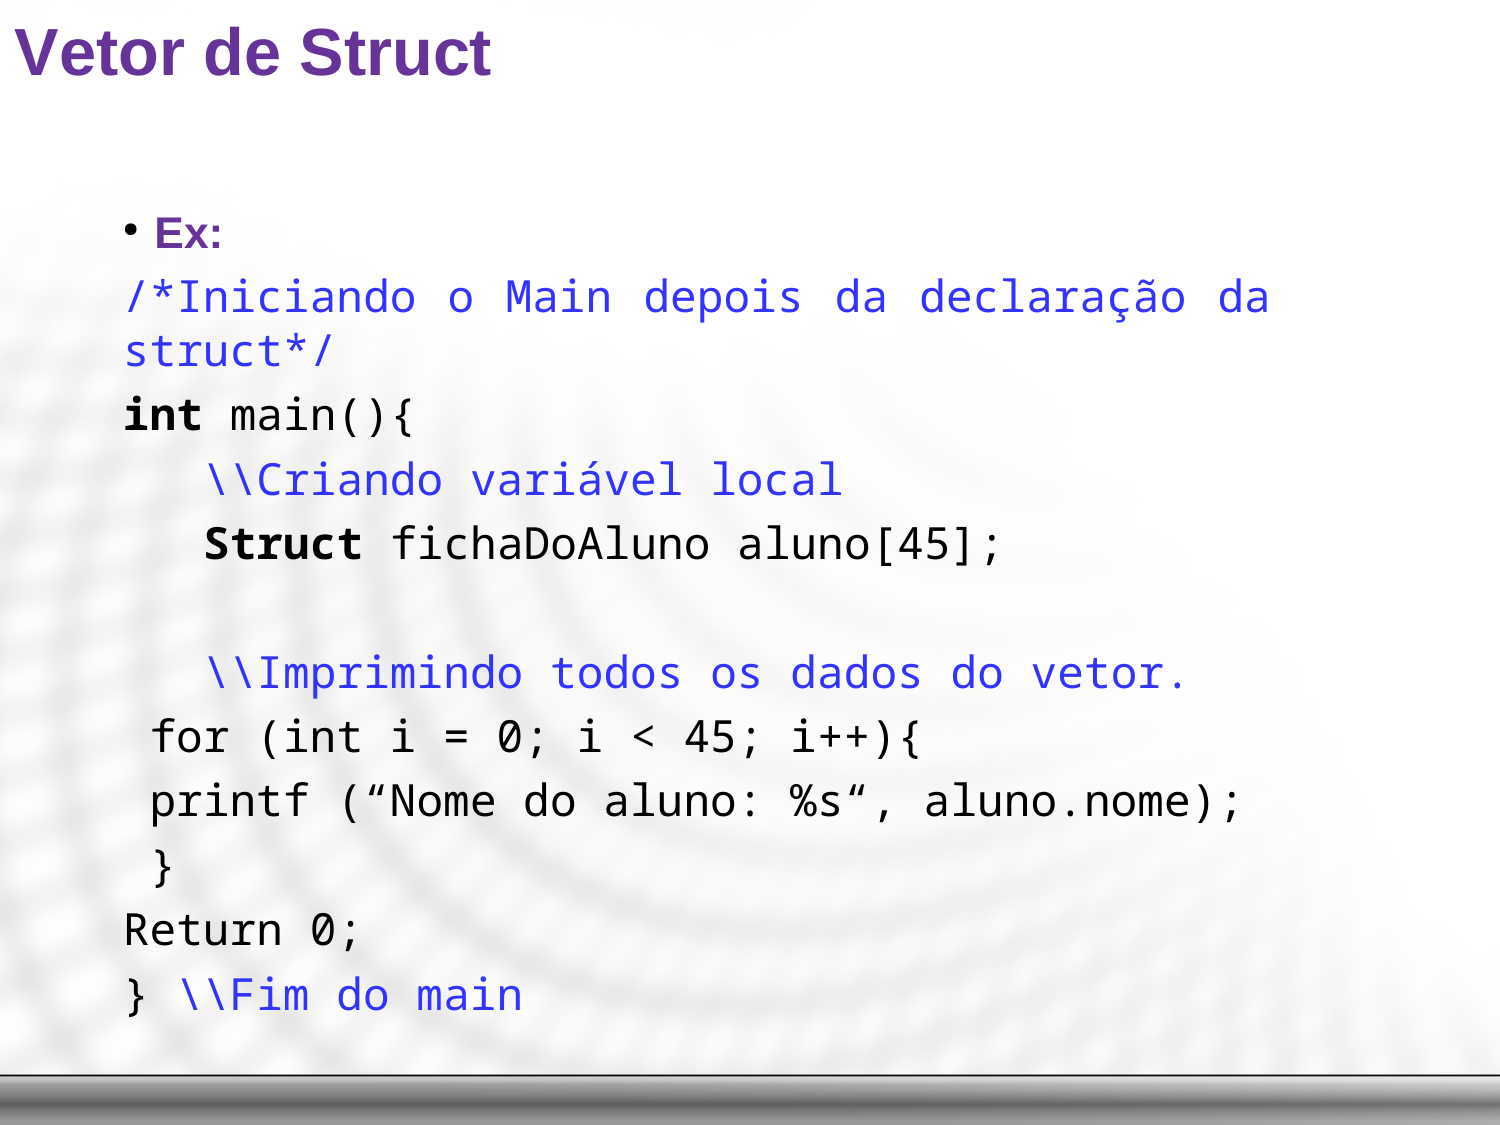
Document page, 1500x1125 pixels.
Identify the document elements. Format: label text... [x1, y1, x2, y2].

picture [0, 0, 1500, 1125]
list Ex: /*Iniciando o Main depois da declaração da struct*/ int main(){ \\Criando variável local Struct fichaDoAluno aluno[45]; \\Imprimindo todos os dados do vetor. for (int i = 0; i < 45; i++){ printf (“Nome do aluno: %s“, aluno.nome); } Return 0; } \\Fim do main [58, 196, 1442, 1036]
title Vetor de Struct [0, 1, 1353, 97]
